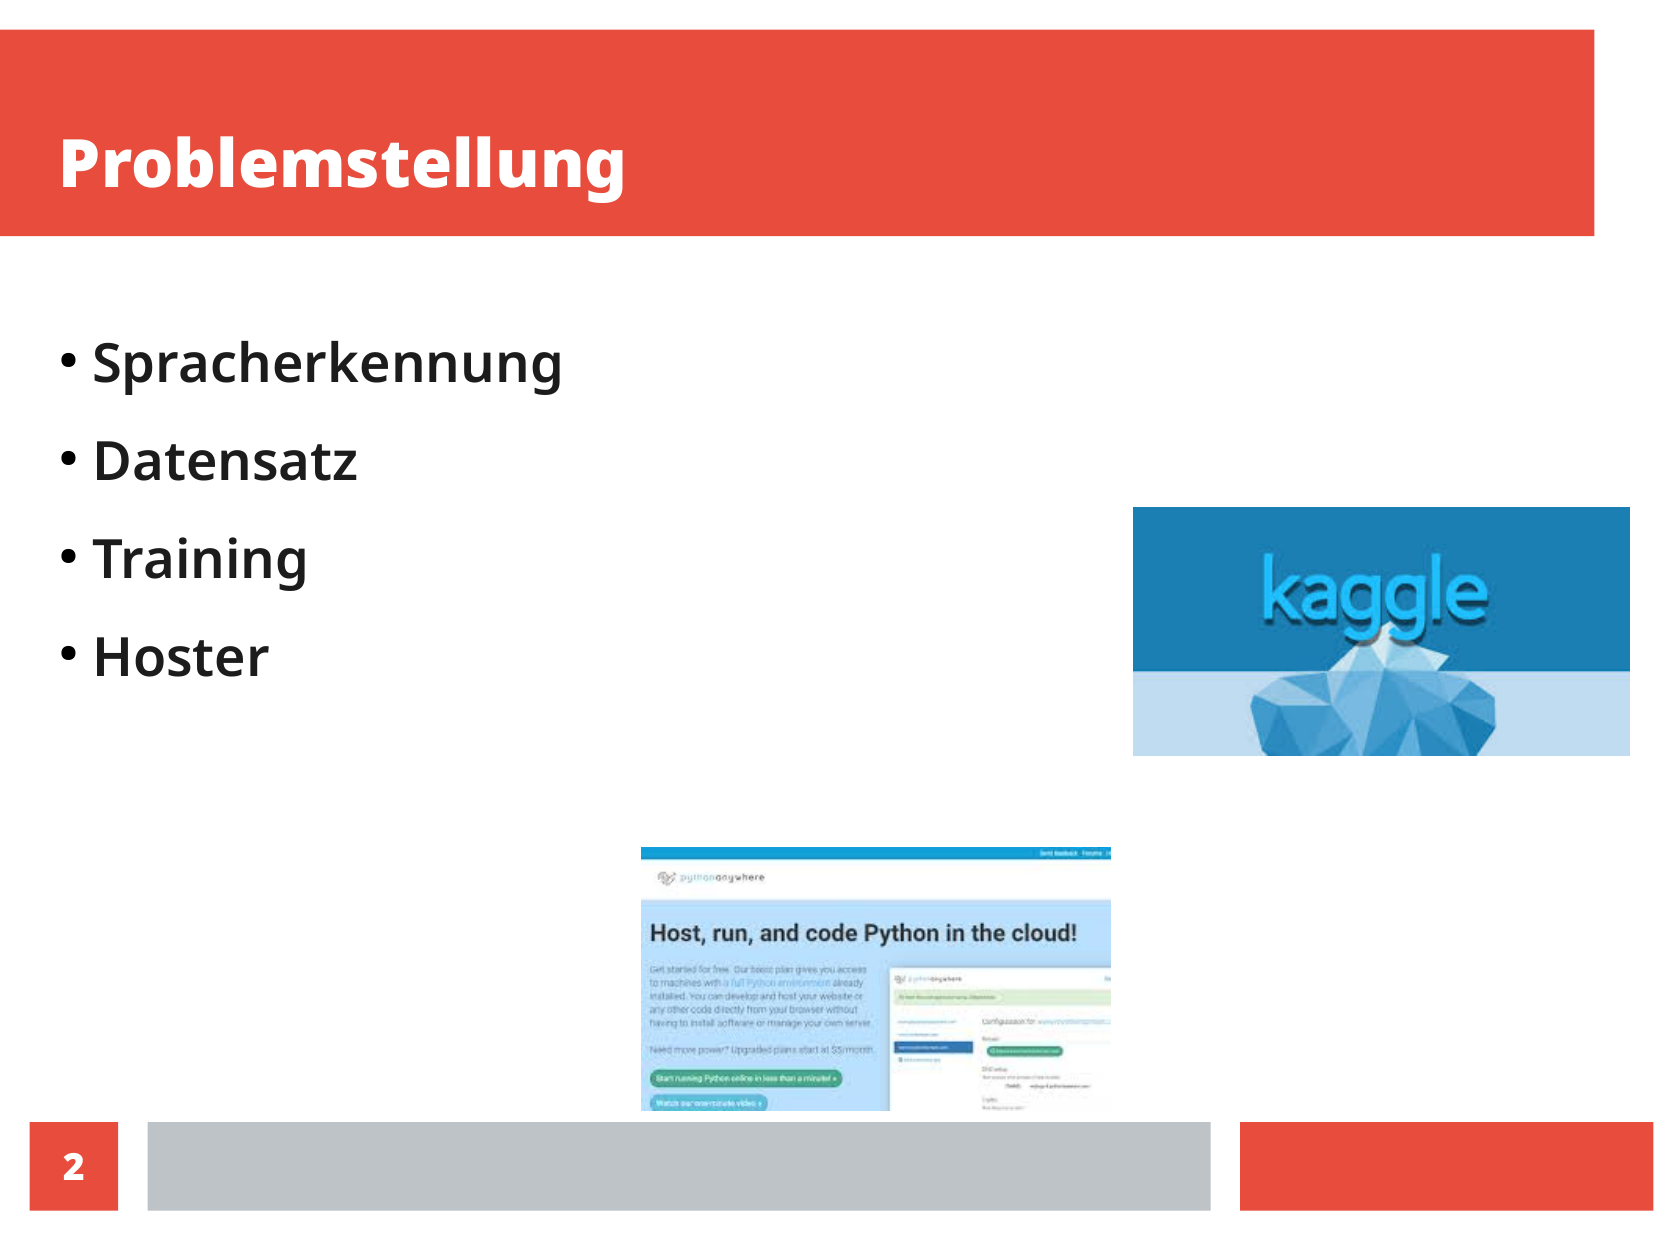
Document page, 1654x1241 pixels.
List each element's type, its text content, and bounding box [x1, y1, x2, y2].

picture [1133, 507, 1630, 756]
list Spracherkennung Datensatz Training Hoster [59, 324, 1565, 1093]
picture [641, 847, 1111, 1111]
title Problemstellung [59, 59, 1595, 207]
